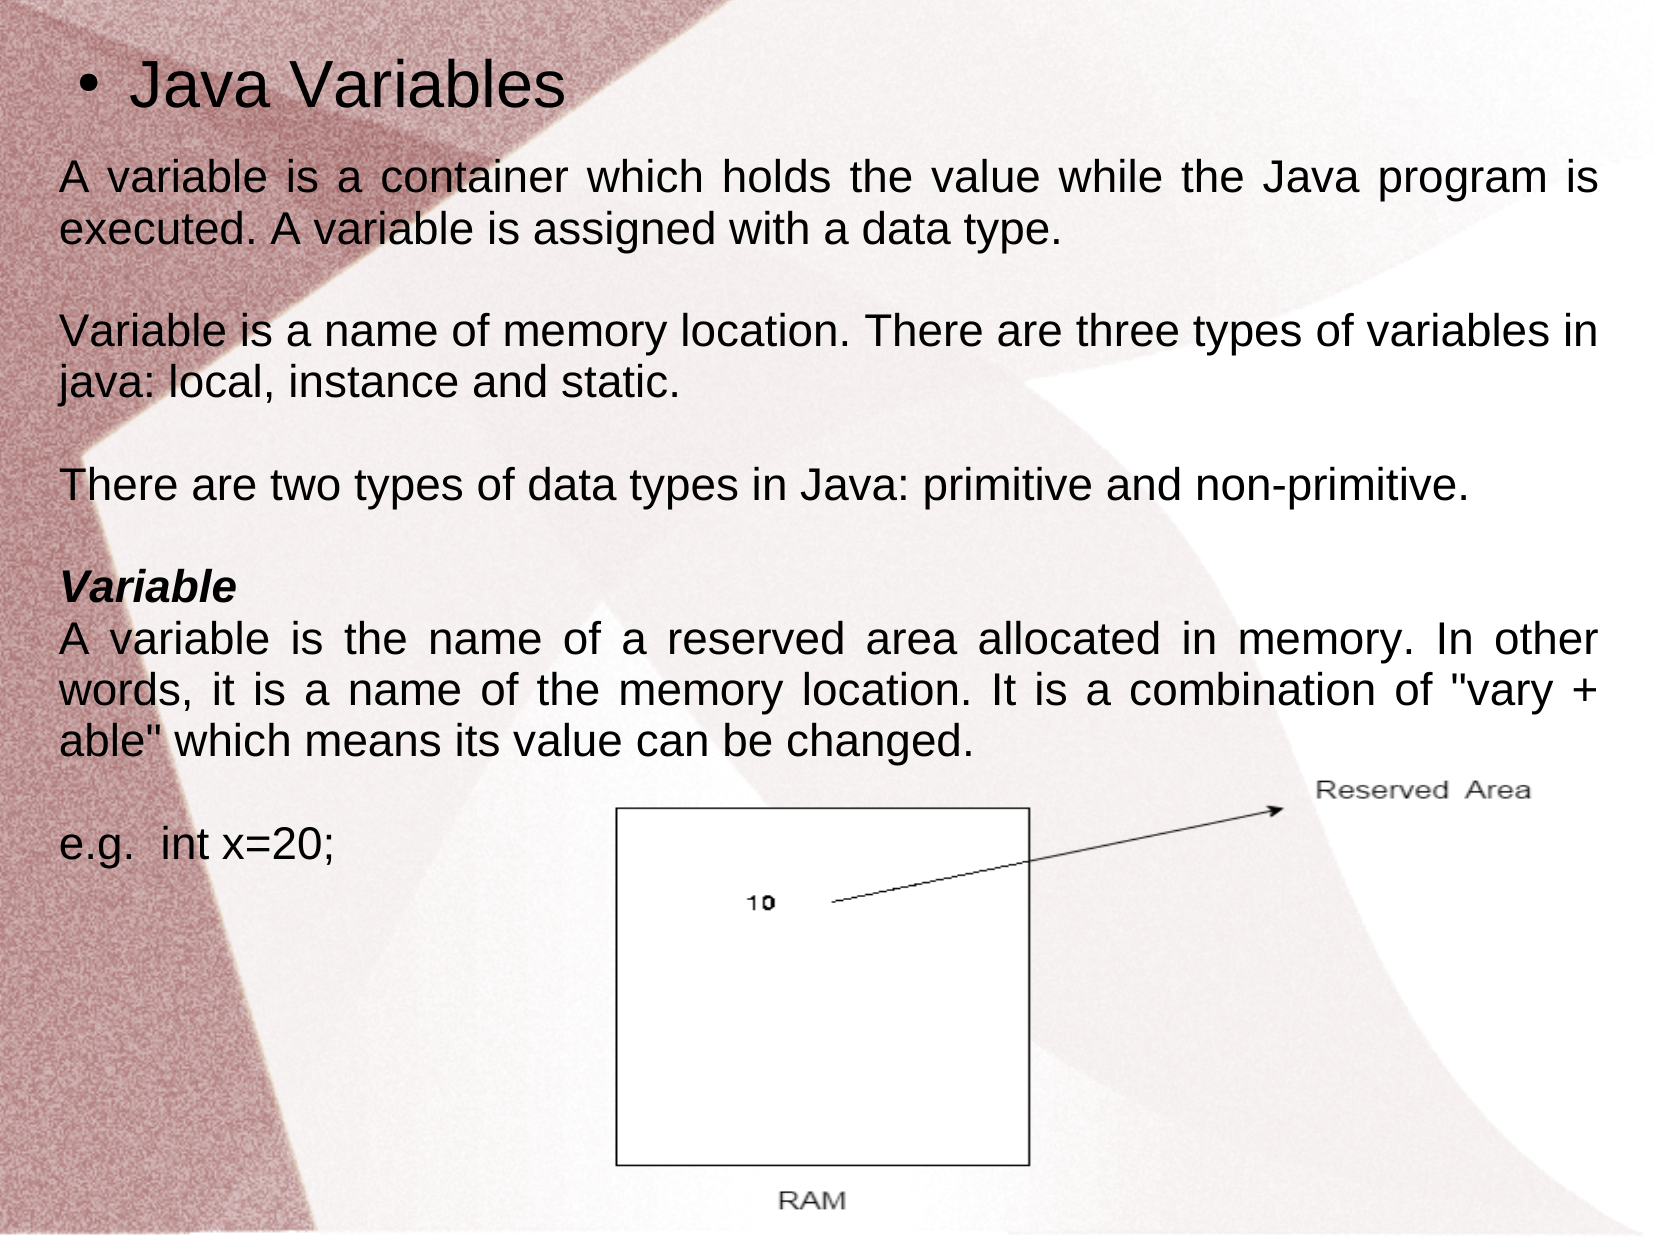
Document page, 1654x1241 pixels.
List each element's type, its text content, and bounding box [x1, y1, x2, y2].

list Java Variables A variable is a container which holds the value while the Java program is executed. A variable is assigned with a data type. Variable is a name of memory location. There are three types of variables in java: local, instance and static. There are two types of data types in Java: primitive and non-primitive. Variable A variable is the name of a reserved area allocated in memory. In other words, it is a name of the memory location. It is a combination of "vary + able" which means its value can be changed. e.g. int x=20; [59, 47, 1601, 1193]
picture [0, 0, 1654, 1241]
